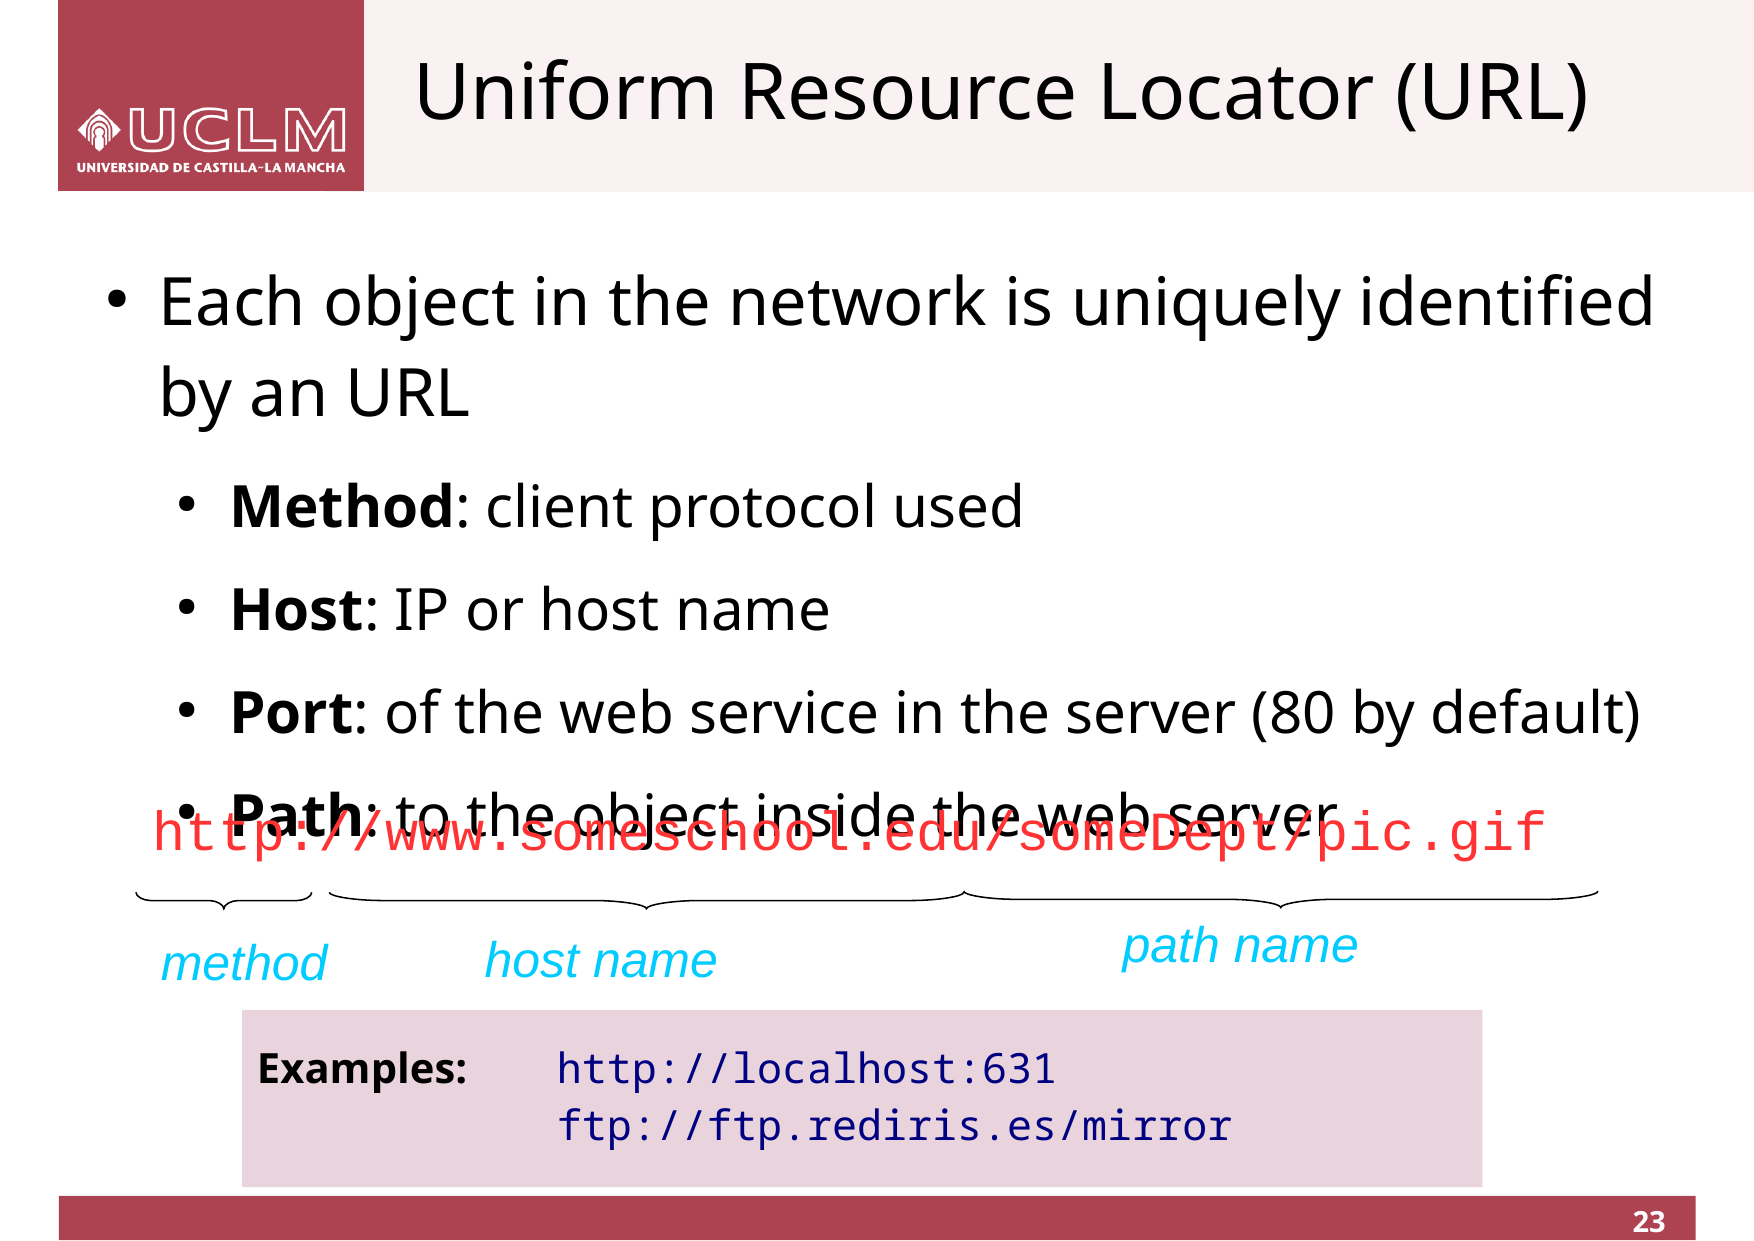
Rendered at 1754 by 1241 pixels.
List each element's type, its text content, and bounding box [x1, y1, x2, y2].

list Each object in the network is uniquely identified by an URL Method: client protocol used Host: IP or host name Port: of the web service in the server (80 by default) Path: to the object inside the web server [87, 254, 1667, 974]
text_box http://www.someschool.edu/someDept/pic.gif [137, 787, 1565, 870]
text_box path name [1107, 905, 1374, 981]
text_box Examples: http://localhost:631 ftp://ftp.rediris.es/mirror [242, 1009, 1483, 1188]
title Uniform Resource Locator (URL) [413, 0, 1667, 198]
text_box method [146, 922, 343, 999]
picture [58, 0, 364, 191]
text_box host name [469, 919, 733, 995]
